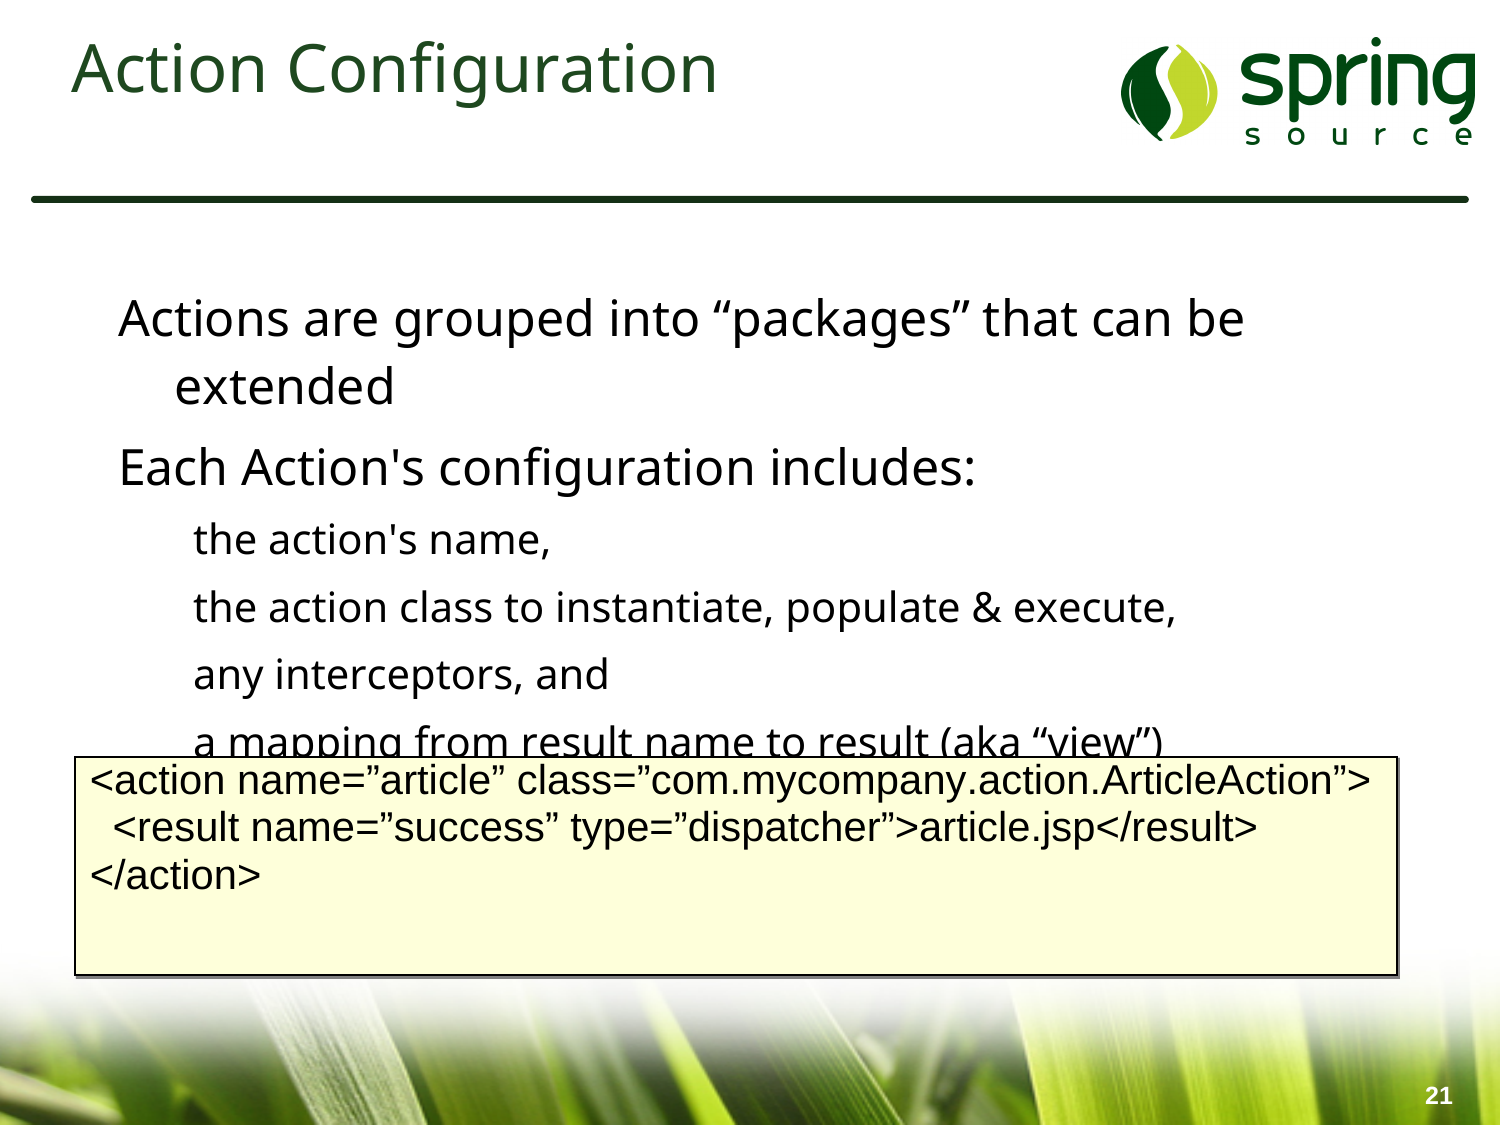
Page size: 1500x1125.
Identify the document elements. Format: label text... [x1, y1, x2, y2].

picture [0, 944, 1500, 1125]
text_box <action name=”article” class=”com.mycompany.action.ArticleAction”> <result name=”success” type=”dispatcher”>article.jsp</result> </action> [74, 756, 1397, 975]
title Action Configuration [56, 13, 1089, 176]
picture [1121, 37, 1475, 145]
list Actions are grouped into “packages” that can be extended Each Action's configuration includes: the action's name, the action class to instantiate, populate & execute, any interceptors, and a mapping from result name to result (aka “view”) [103, 275, 1394, 756]
